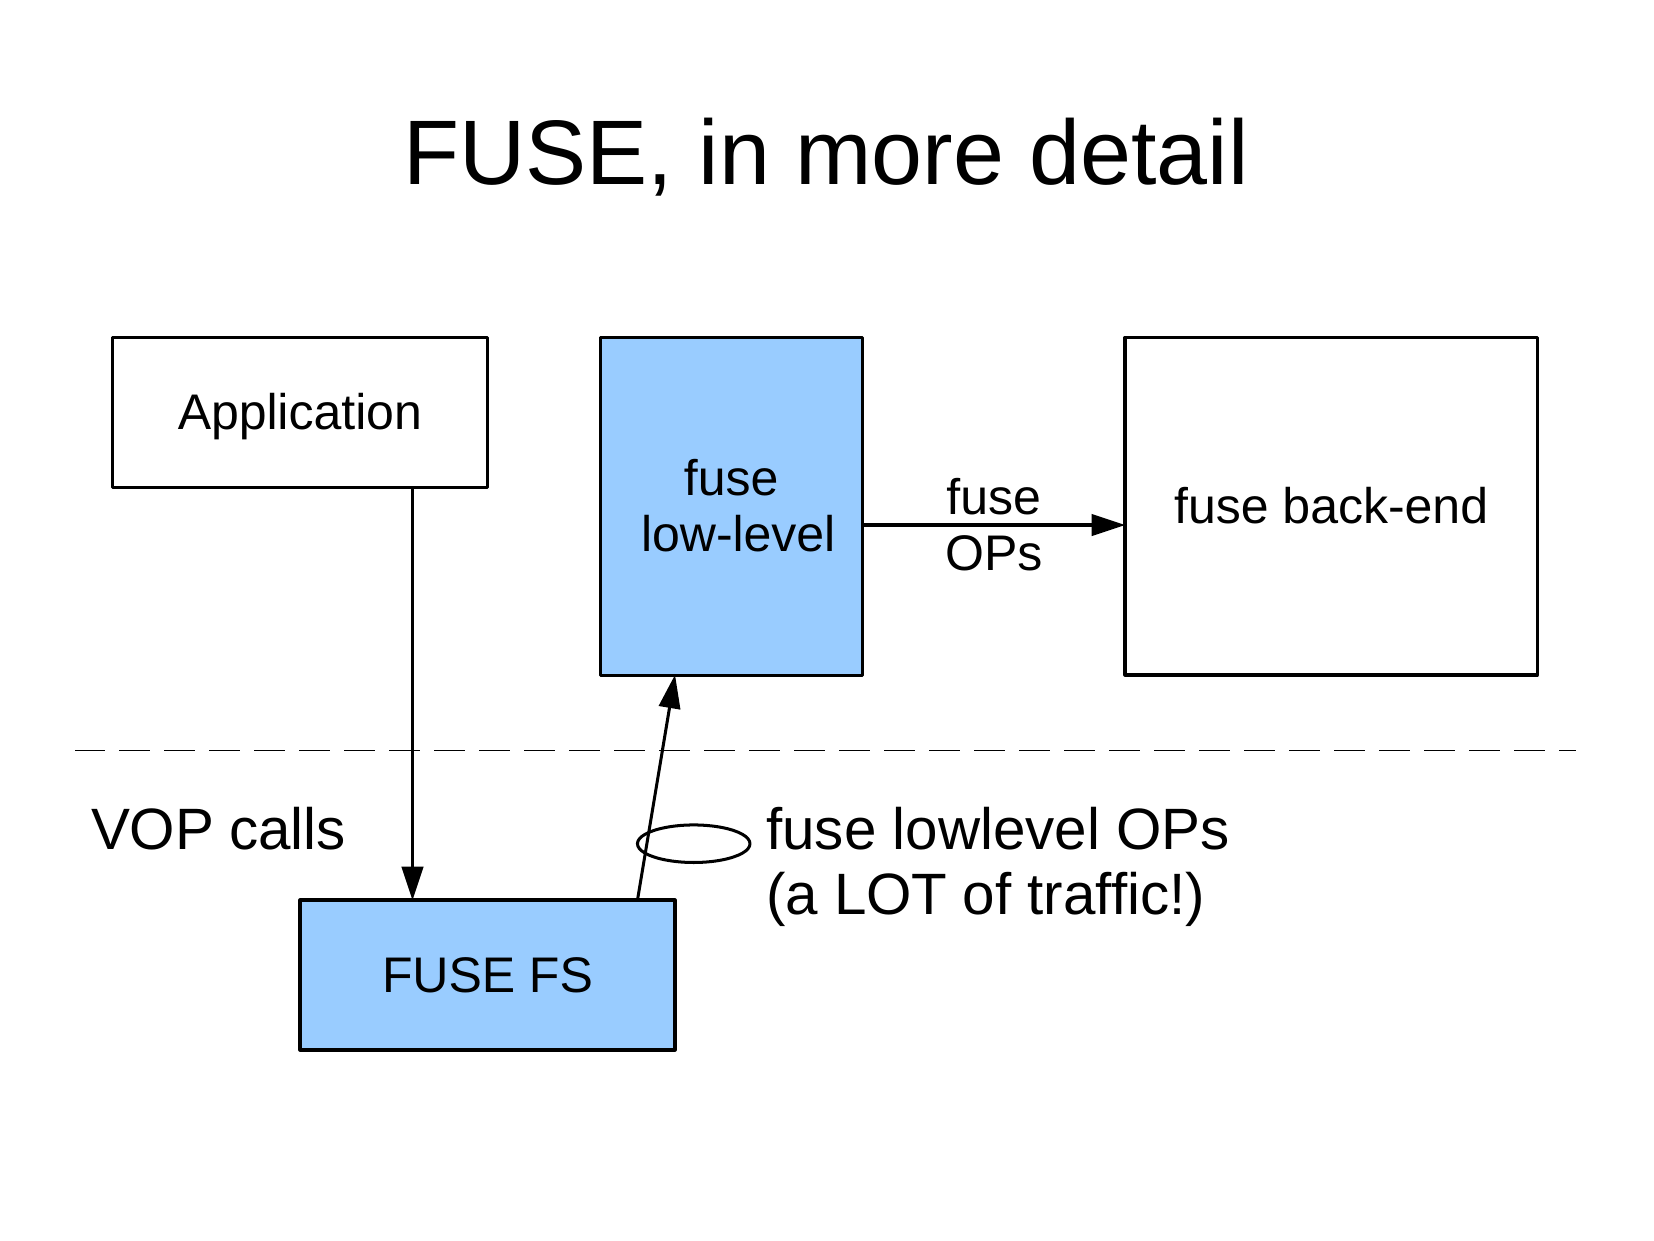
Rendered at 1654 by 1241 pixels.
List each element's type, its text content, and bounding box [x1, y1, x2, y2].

text_box fuse low-level [600, 337, 863, 676]
text_box Application [112, 337, 488, 488]
text_box VOP calls [75, 787, 363, 871]
title FUSE, in more detail [82, 49, 1571, 257]
text_box FUSE FS [300, 900, 676, 1051]
list [82, 290, 1571, 1109]
text_box fuse back-end [1125, 337, 1538, 676]
text_box fuse lowlevel OPs (a LOT of traffic!) [750, 787, 1247, 936]
